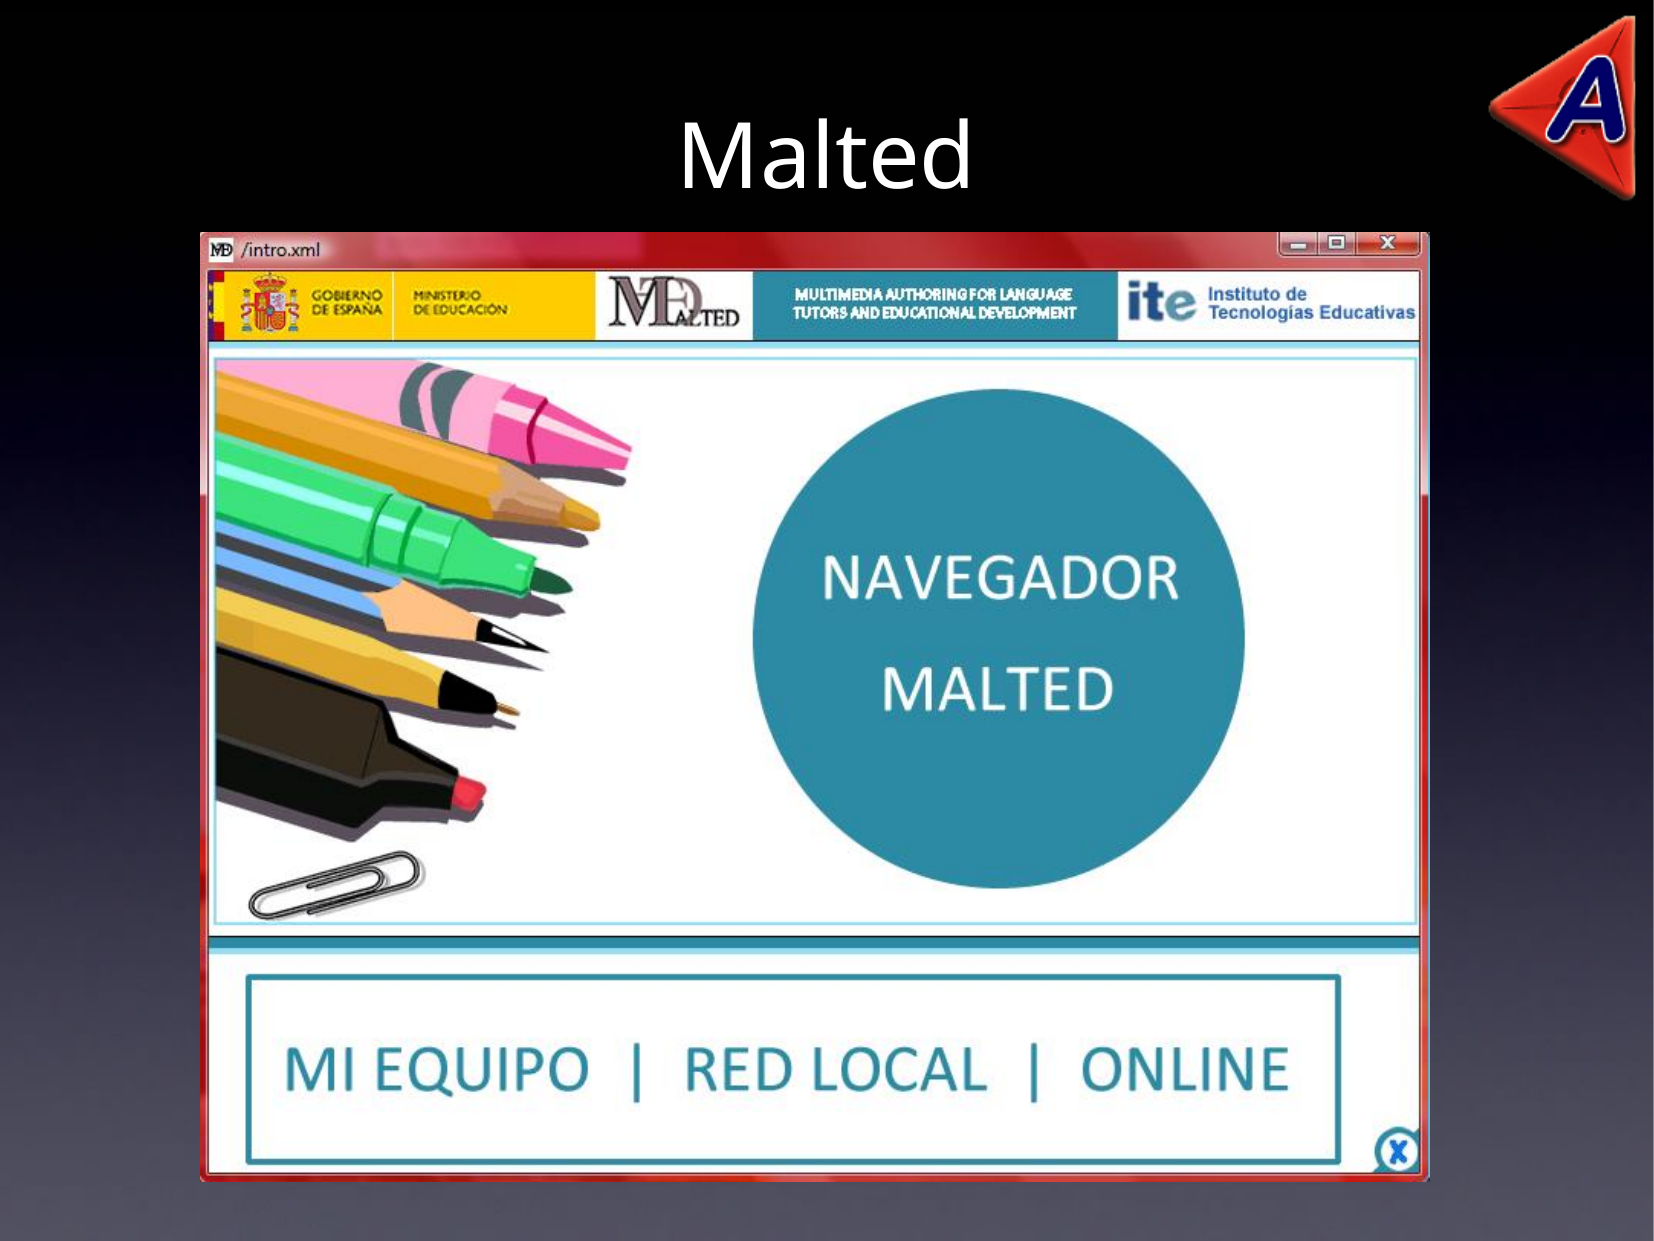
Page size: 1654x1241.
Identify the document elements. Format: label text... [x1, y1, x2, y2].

picture [0, 0, 1654, 1241]
title Malted [82, 56, 1571, 250]
